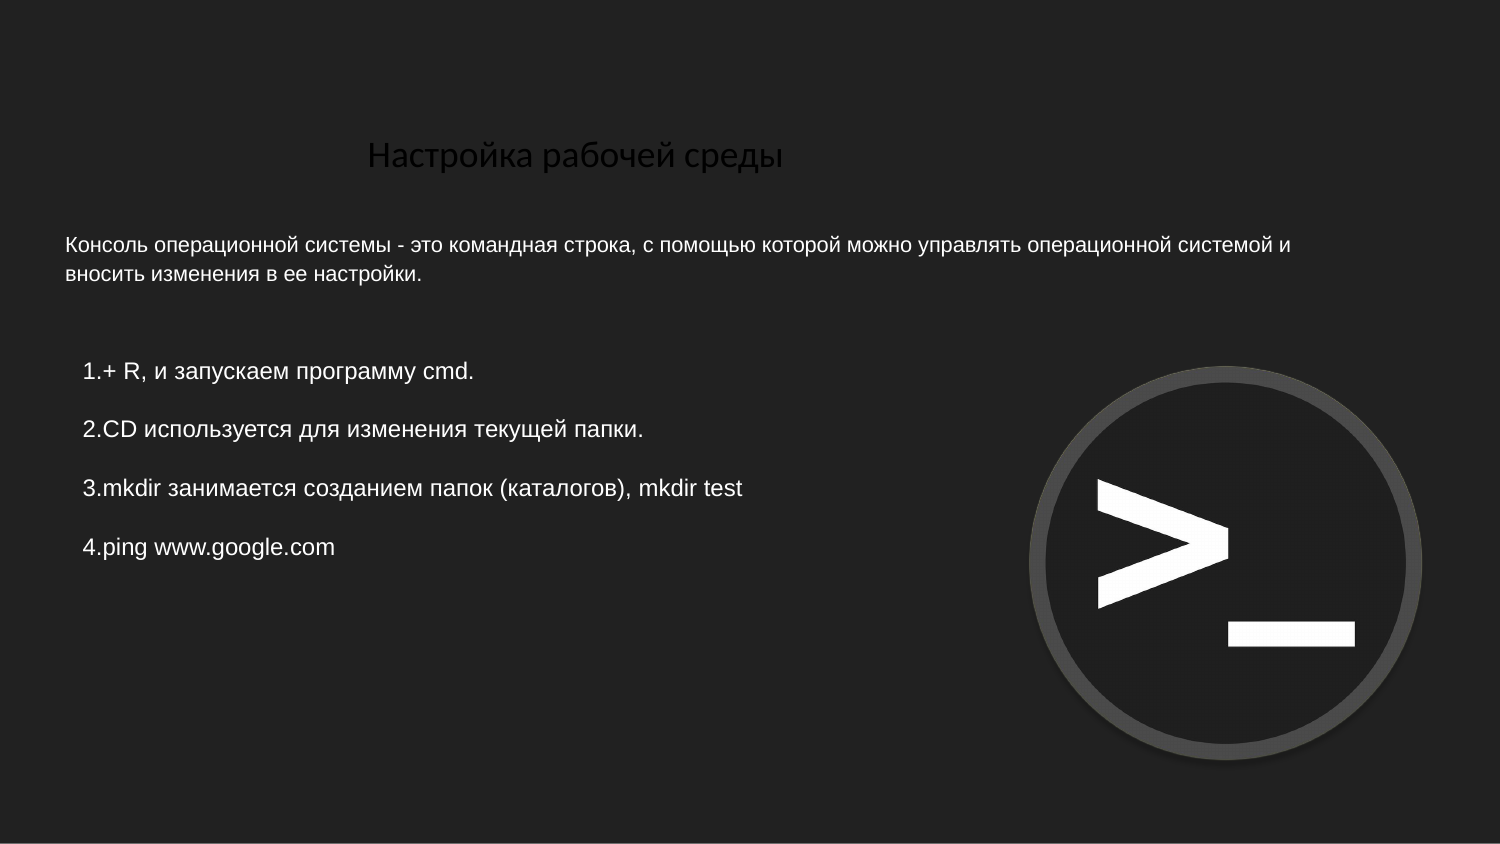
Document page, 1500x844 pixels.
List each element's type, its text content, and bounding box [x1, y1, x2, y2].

text_box Консоль операционной системы - это командная строка, с помощью которой можно управлять операционной системой и вносить изменения в ее настройки. 1.+ R, и запускаем программу cmd. 2.CD используется для изменения текущей папки. 3.mkdir занимается созданием папок (каталогов), mkdir test 4.ping www.google.com [63, 196, 1378, 560]
text_box [1002, 339, 1449, 787]
title Настройка рабочей среды [63, 82, 1087, 196]
